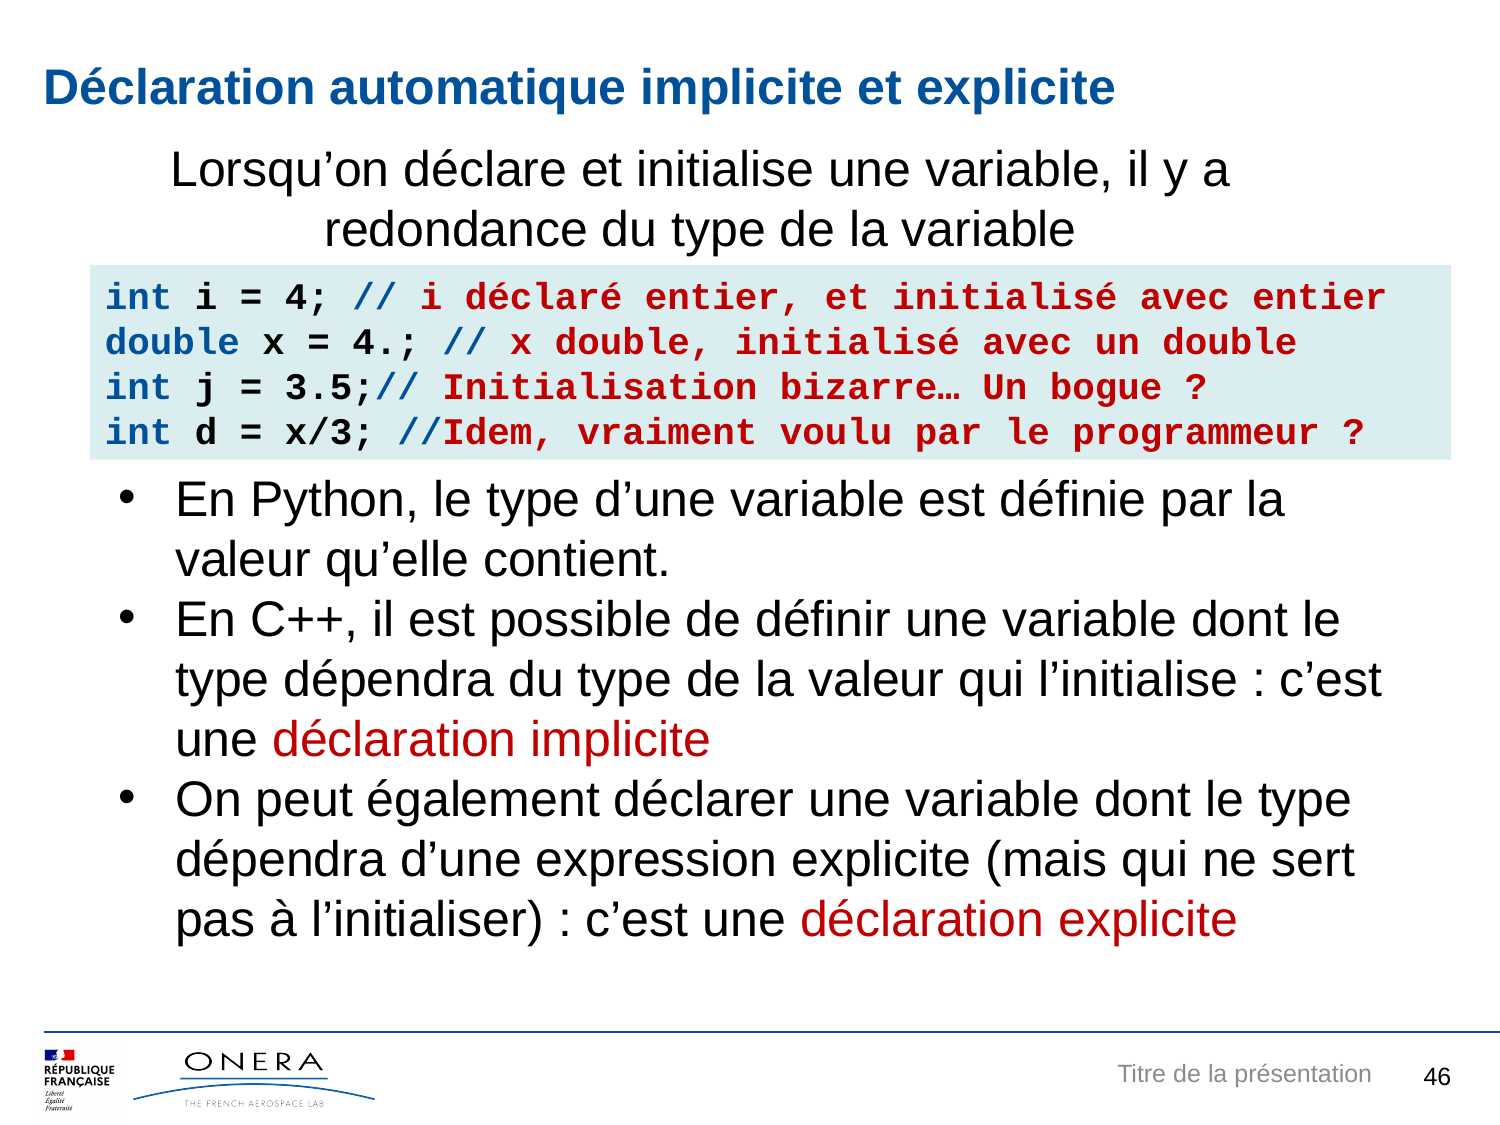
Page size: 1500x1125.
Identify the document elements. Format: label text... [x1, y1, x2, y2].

text_box int i = 4; // i déclaré entier, et initialisé avec entier double x = 4.; // x double, initialisé avec un double int j = 3.5;// Initialisation bizarre… Un bogue ? int d = x/3; //Idem, vraiment voulu par le programmeur ? [90, 264, 1452, 460]
picture [34, 1039, 125, 1121]
text_box <numéro> [1374, 1025, 1500, 1125]
text_box Déclaration automatique implicite et explicite [43, 0, 1486, 169]
text_box Titre de la présentation [466, 1042, 1388, 1103]
picture [133, 1052, 375, 1107]
text_box Lorsqu’on déclare et initialise une variable, il y a redondance du type de la variable [63, 136, 1339, 217]
text_box En Python, le type d’une variable est définie par la valeur qu’elle contient. En C++, il est possible de définir une variable dont le type dépendra du type de la valeur qui l’initialise : c’est une déclaration implicite On peut également déclarer une variable dont le type dépendra d’une expression explicite (mais qui ne sert pas à l’initialiser) : c’est une déclaration explicite [104, 459, 1443, 955]
